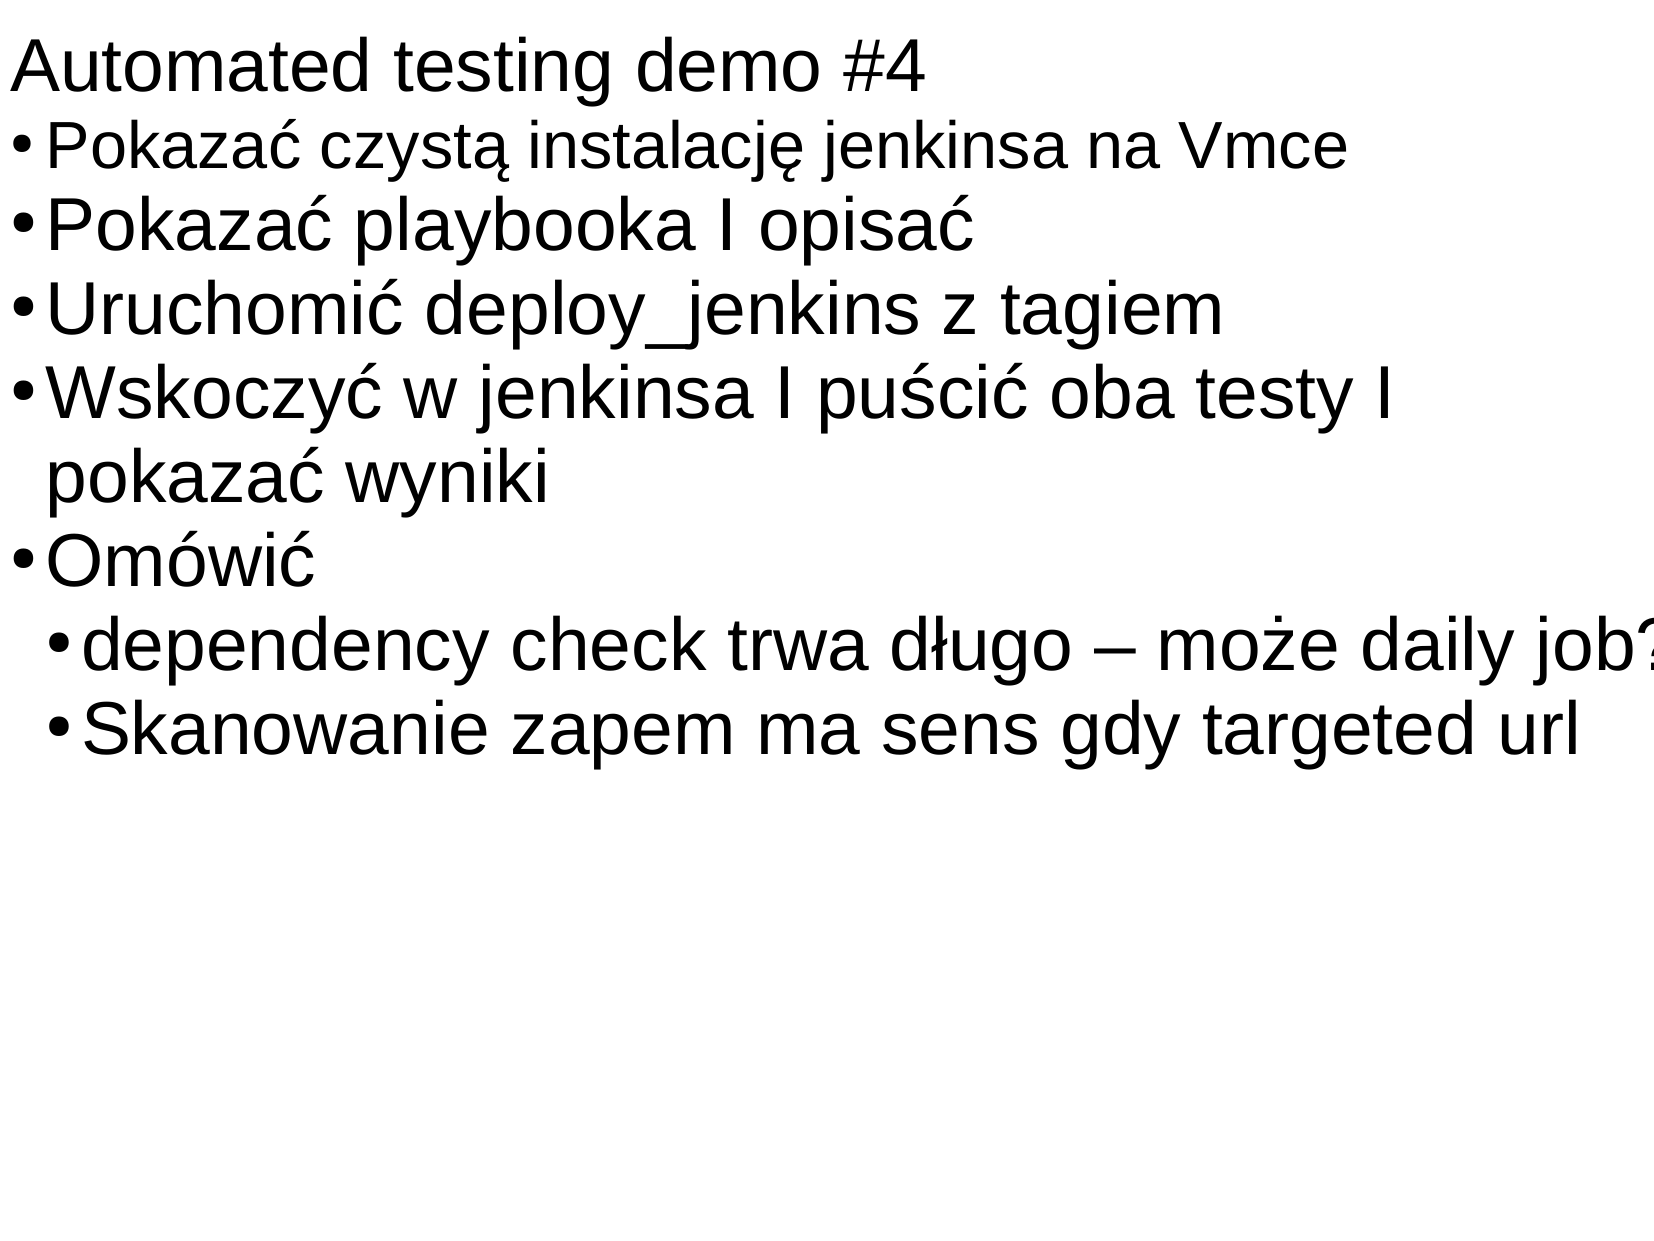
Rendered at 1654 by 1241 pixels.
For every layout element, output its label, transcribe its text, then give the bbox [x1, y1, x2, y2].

text_box Automated testing demo #4 Pokazać czystą instalację jenkinsa na Vmce Pokazać playbooka I opisać Uruchomić deploy_jenkins z tagiem Wskoczyć w jenkinsa I puścić oba testy I pokazać wyniki Omówić dependency check trwa długo – może daily job? Skanowanie zapem ma sens gdy targeted url [0, 16, 1654, 778]
